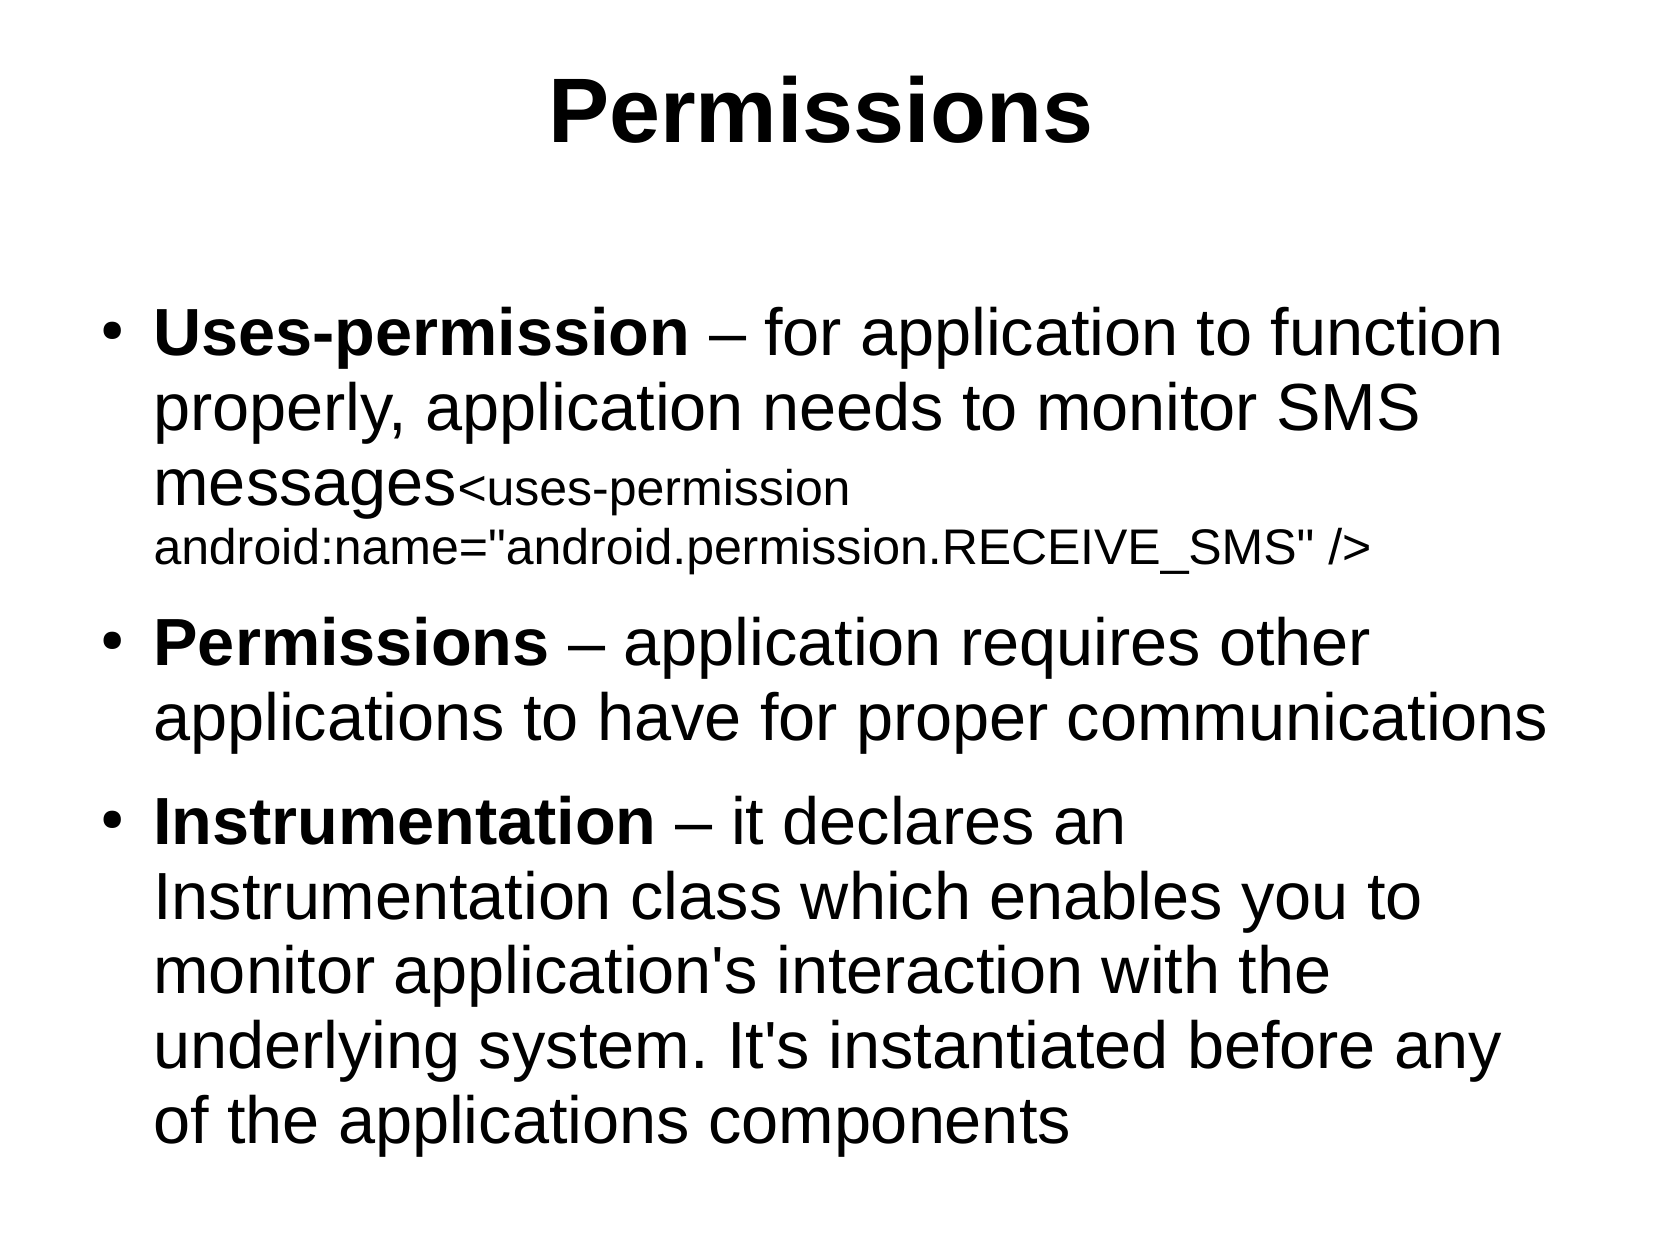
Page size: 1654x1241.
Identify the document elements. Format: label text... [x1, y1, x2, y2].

list Uses-permission – for application to function properly, application needs to monitor SMS messages<uses-permission android:name="android.permission.RECEIVE_SMS" /> Permissions – application requires other applications to have for proper communications Instrumentation – it declares an Instrumentation class which enables you to monitor application's interaction with the underlying system. It's instantiated before any of the applications components [82, 295, 1571, 1158]
title Permissions [76, 14, 1565, 207]
